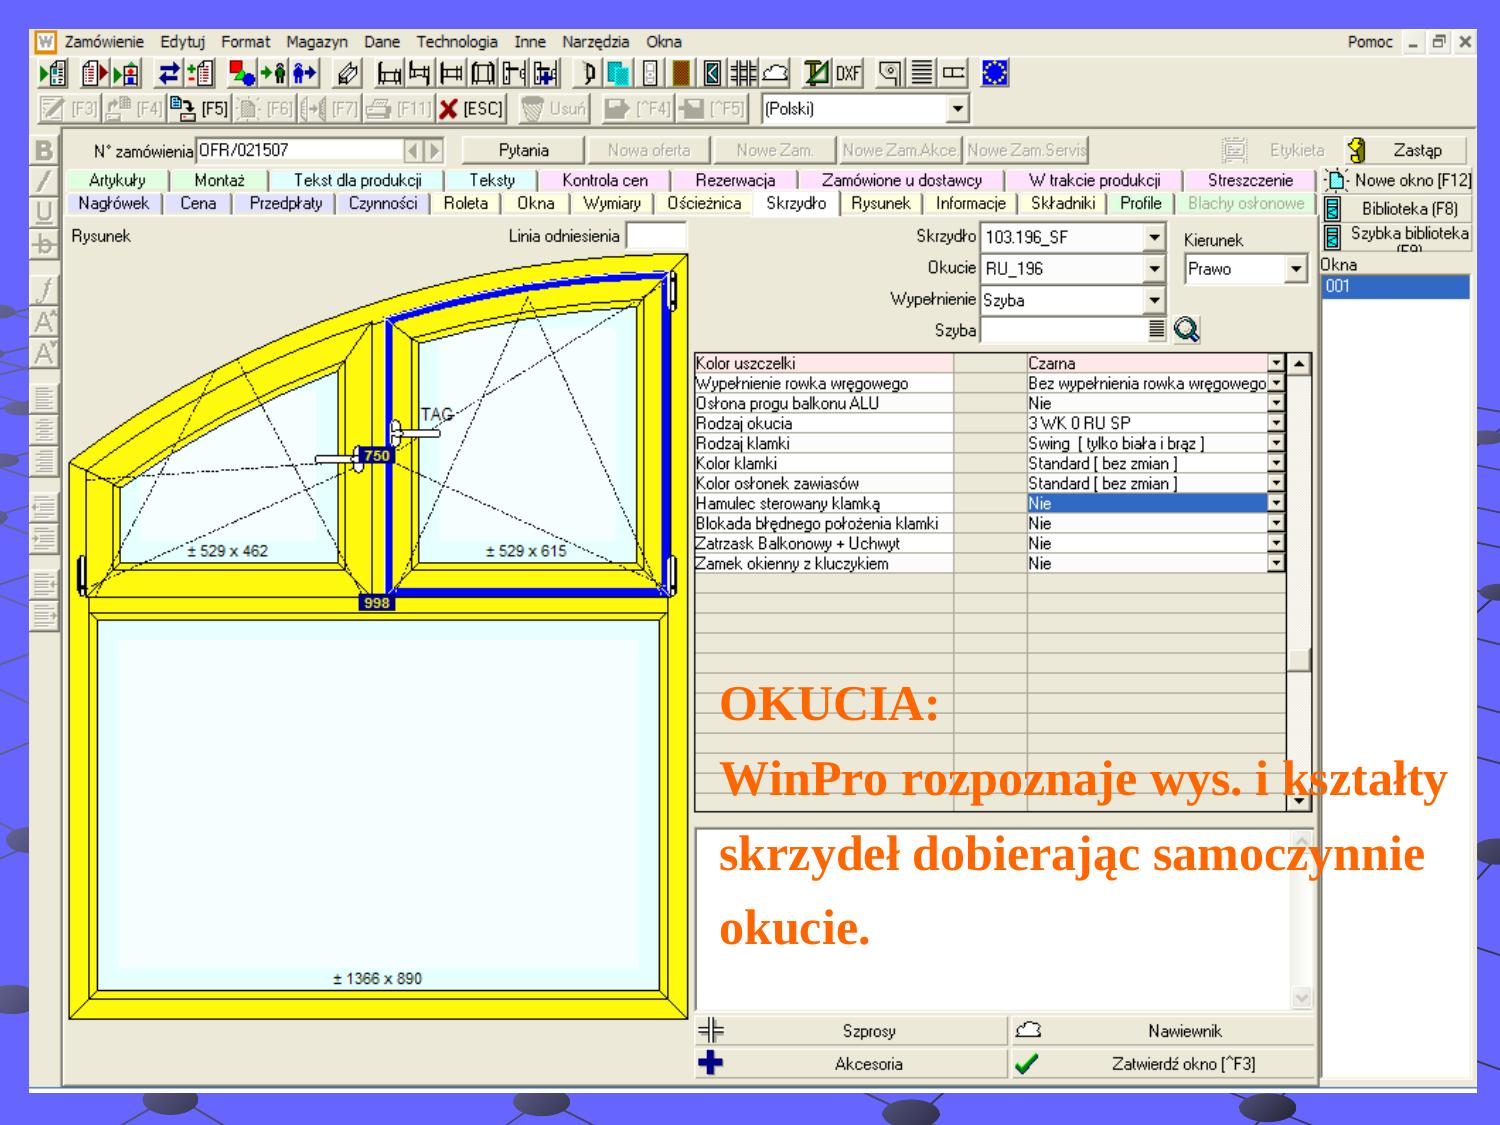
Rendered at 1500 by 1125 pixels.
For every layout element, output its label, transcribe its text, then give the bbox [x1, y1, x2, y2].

text_box OKUCIA: WinPro rozpoznaje wys. i kształty skrzydeł dobierając samoczynnie okucie. [719, 679, 1451, 956]
picture [29, 29, 1477, 1093]
